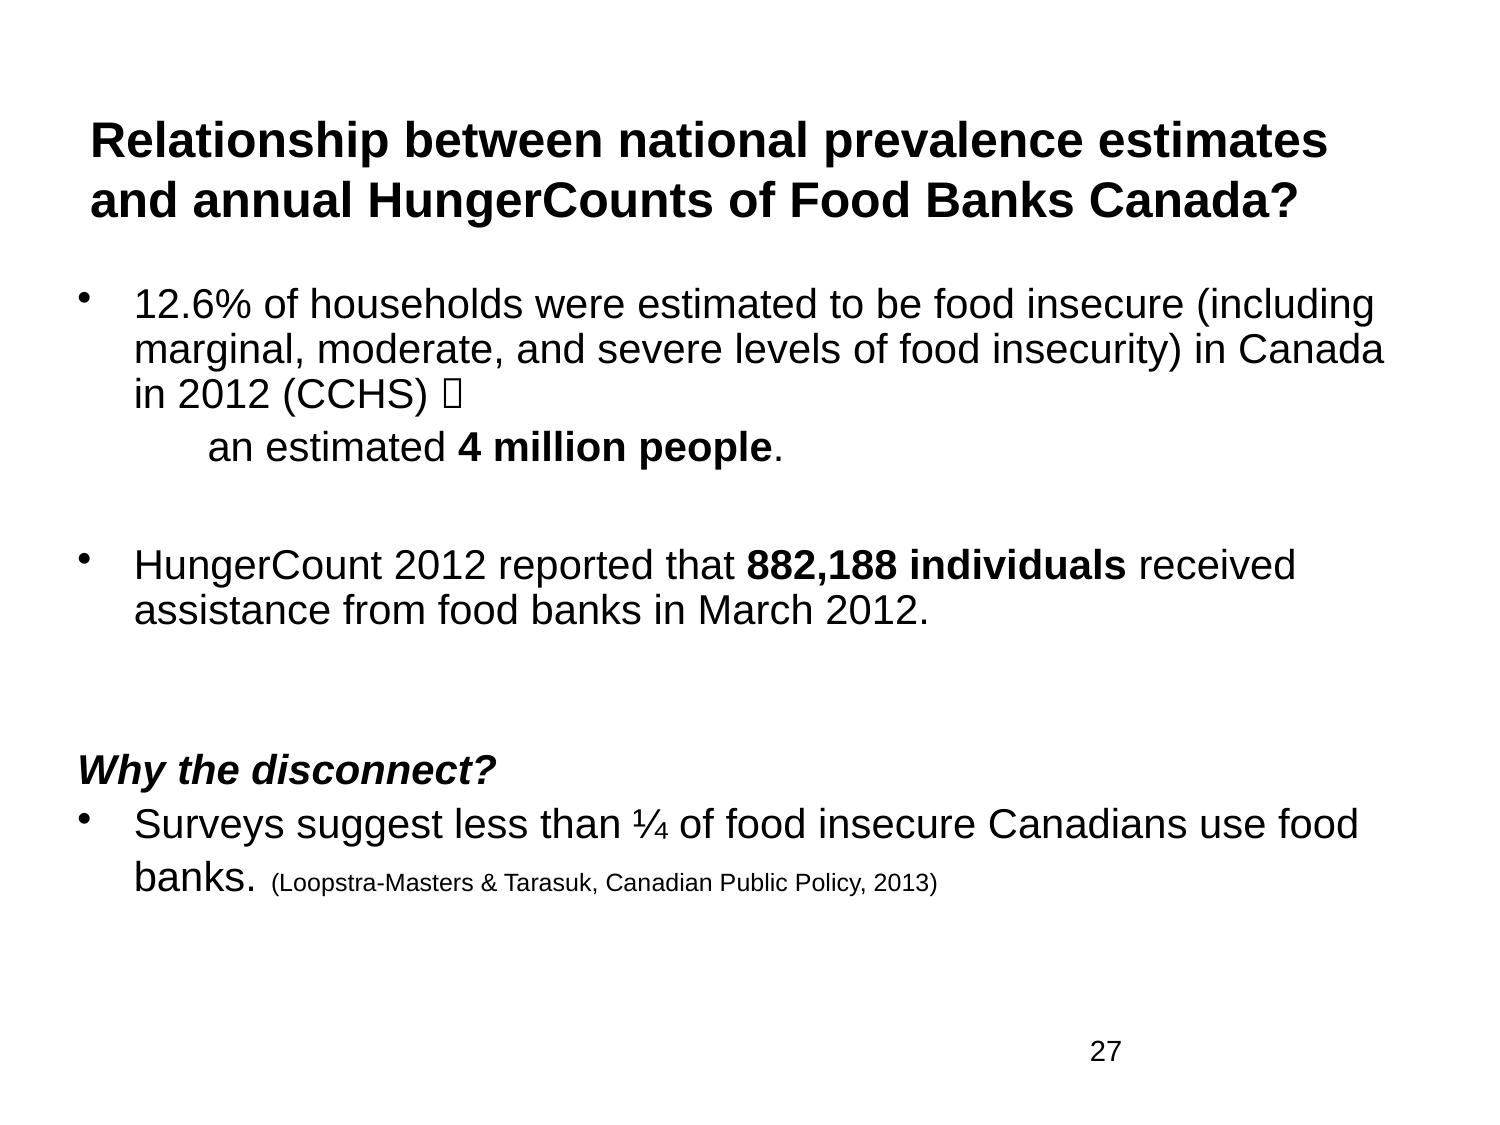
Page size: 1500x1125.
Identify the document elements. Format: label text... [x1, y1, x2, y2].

title Relationship between national prevalence estimates and annual HungerCounts of Food Banks Canada? [75, 45, 1425, 291]
slide_number <number> [1074, 1024, 1425, 1103]
list 12.6% of households were estimated to be food insecure (including marginal, moderate, and severe levels of food insecurity) in Canada in 2012 (CCHS)  an estimated 4 million people. HungerCount 2012 reported that 882,188 individuals received assistance from food banks in March 2012. Why the disconnect? Surveys suggest less than ¼ of food insecure Canadians use food banks. (Loopstra-Masters & Tarasuk, Canadian Public Policy, 2013) [62, 275, 1413, 954]
